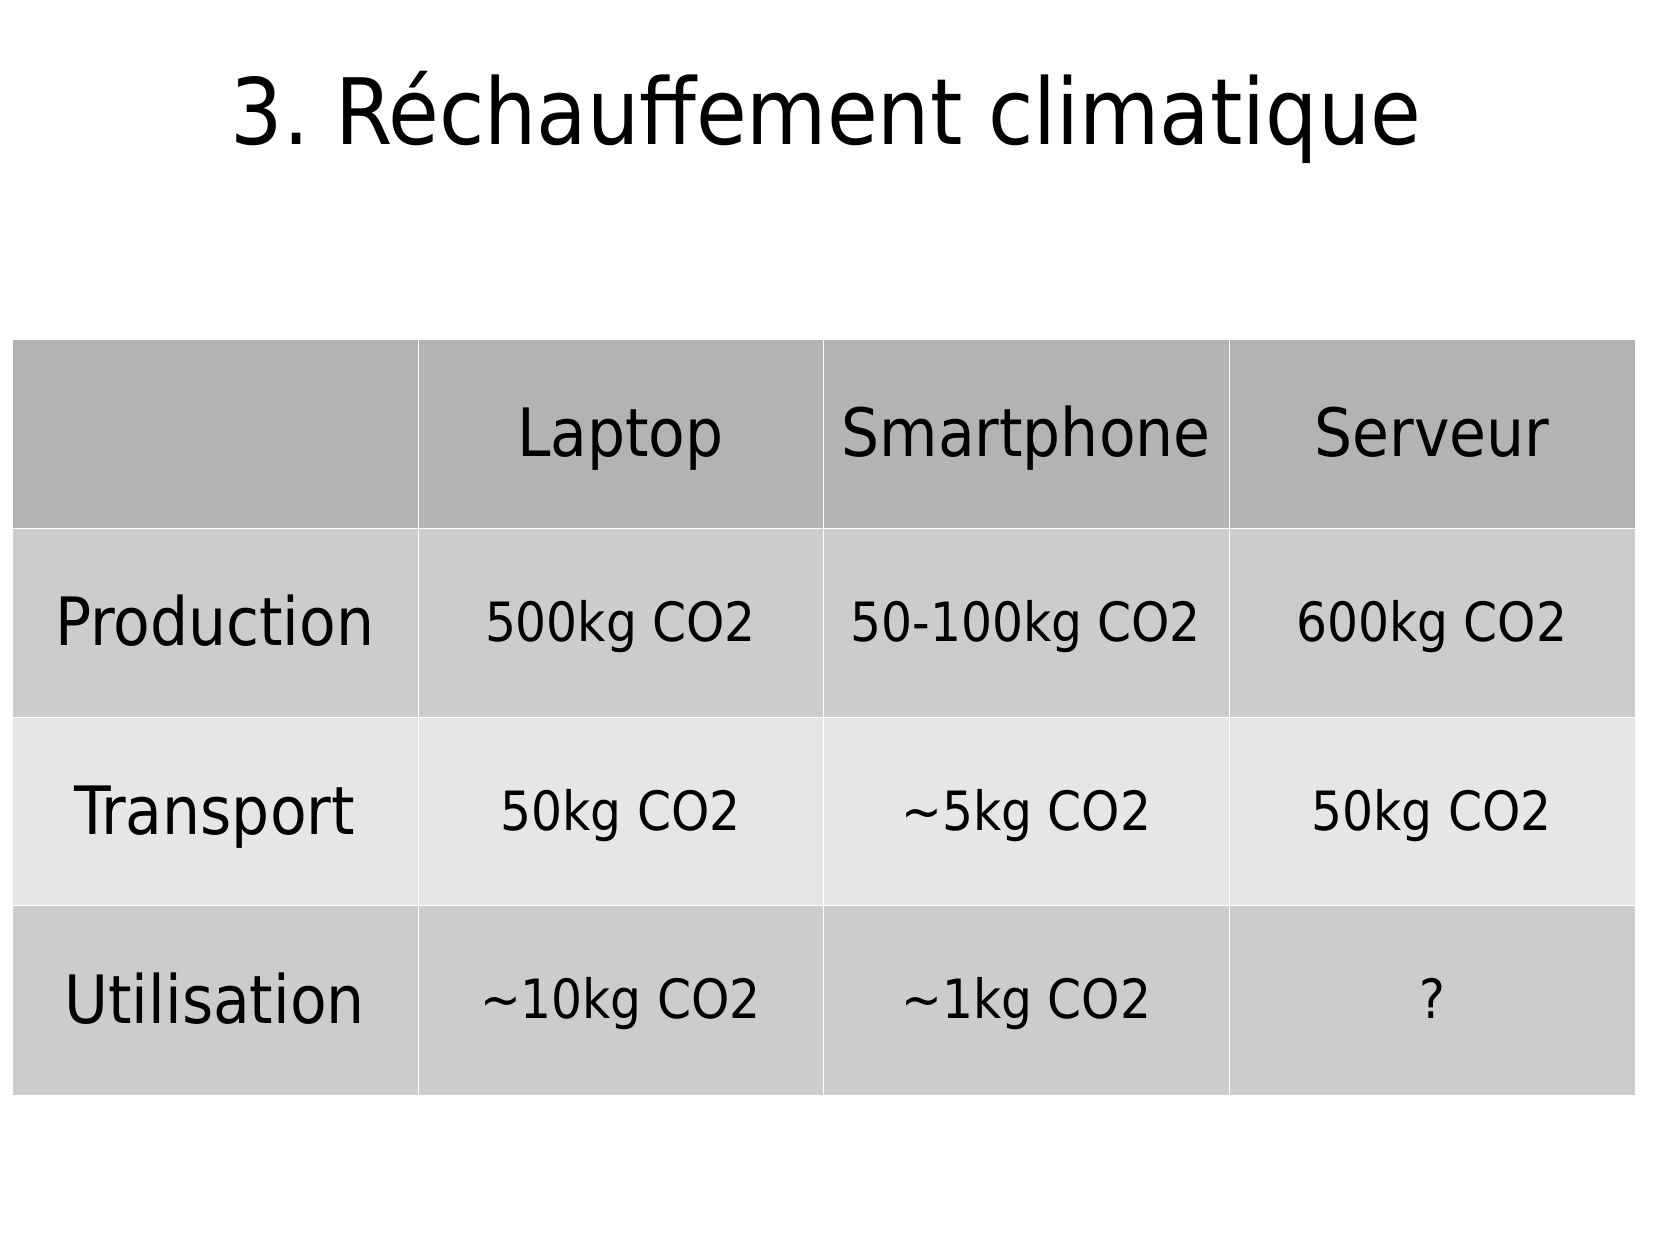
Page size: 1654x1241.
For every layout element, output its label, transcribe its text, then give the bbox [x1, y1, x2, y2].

table_header Laptop [419, 340, 823, 528]
table_cell 500kg CO2 [419, 529, 823, 717]
table_cell 50-100kg CO2 [824, 529, 1229, 717]
table_header Smartphone [824, 340, 1229, 528]
table_cell 600kg CO2 [1230, 529, 1635, 717]
table_cell Utilisation [13, 906, 418, 1095]
table_header [13, 340, 418, 528]
table_cell ~5kg CO2 [824, 718, 1229, 905]
title 3. Réchauffement climatique [41, 12, 1613, 214]
table_header Serveur [1230, 340, 1635, 528]
table_cell Production [13, 529, 418, 717]
table_cell ? [1230, 906, 1635, 1095]
table_cell ~10kg CO2 [419, 906, 823, 1095]
table_cell 50kg CO2 [419, 718, 823, 905]
table_cell 50kg CO2 [1230, 718, 1635, 905]
table_cell Transport [13, 718, 418, 905]
table_cell ~1kg CO2 [824, 906, 1229, 1095]
